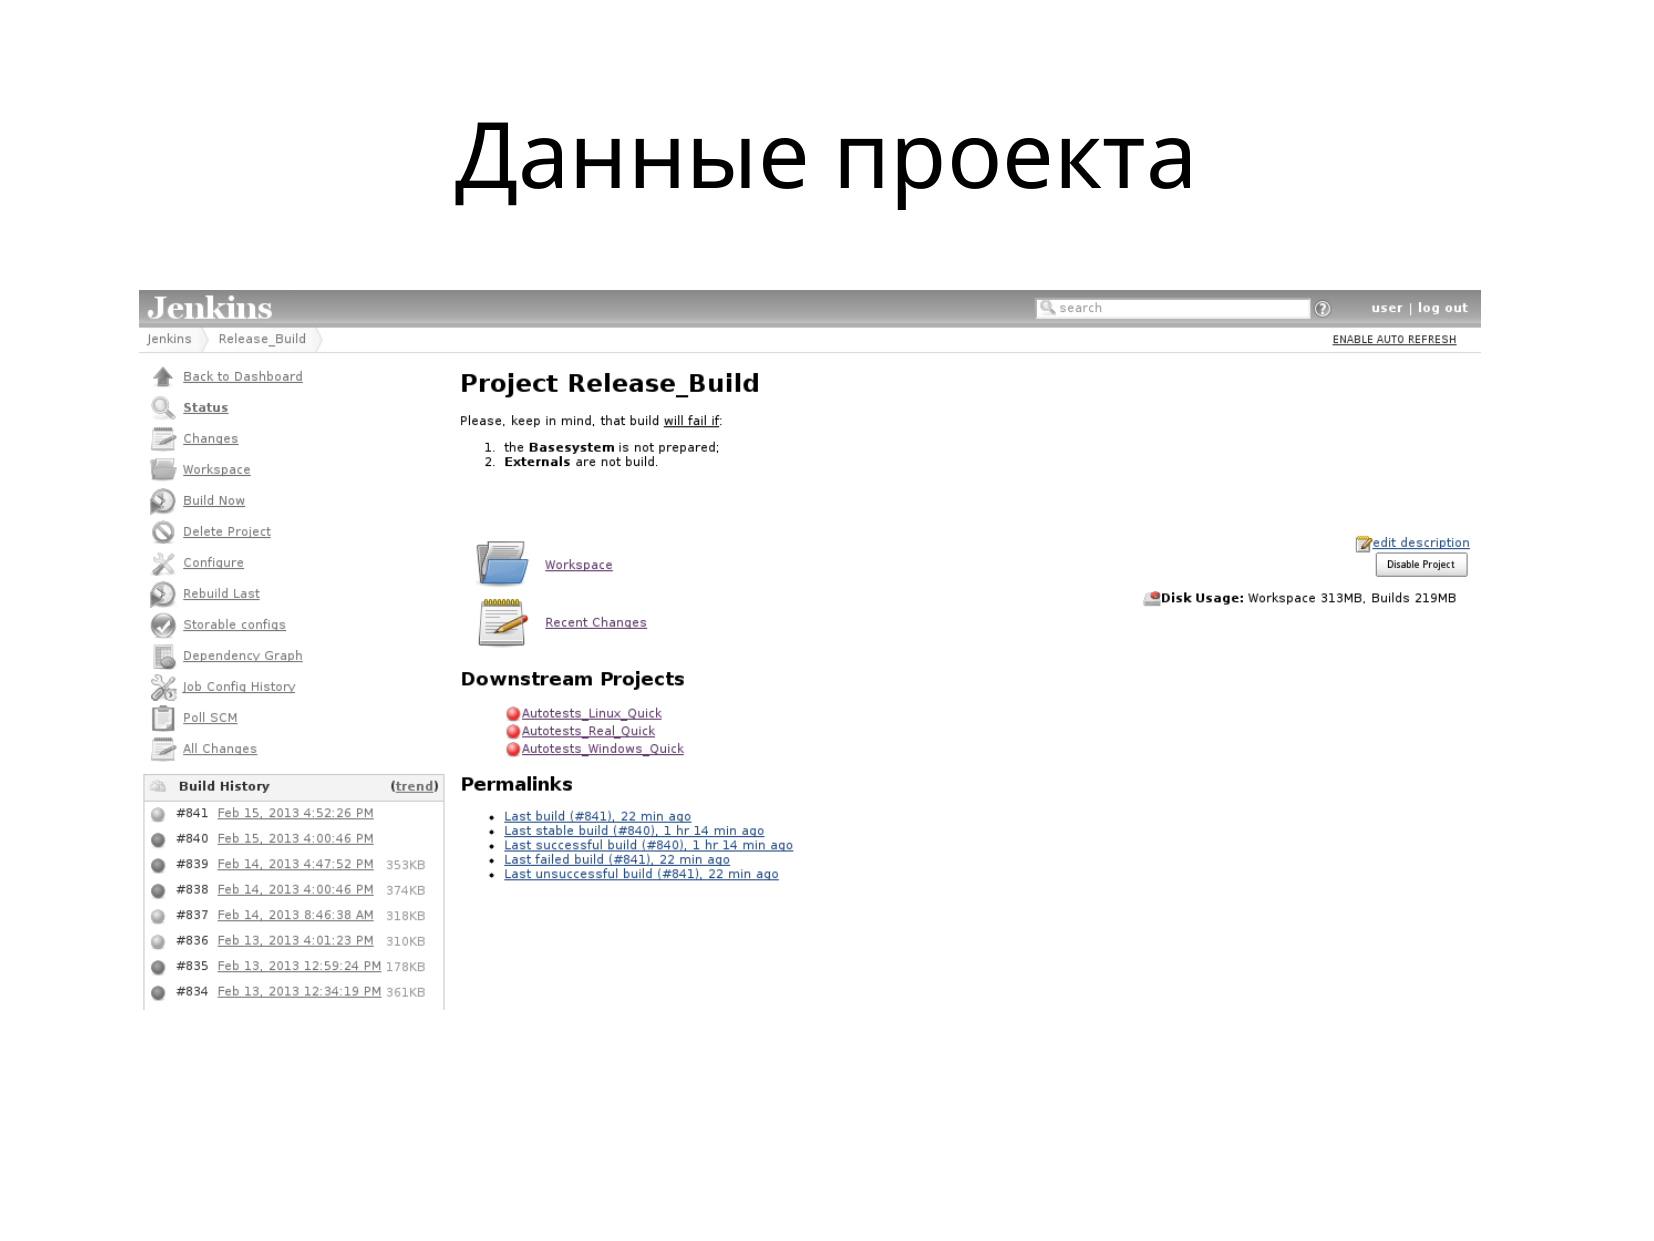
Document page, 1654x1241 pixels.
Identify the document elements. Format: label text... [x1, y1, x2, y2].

picture [139, 290, 1481, 1010]
title Данные проекта [82, 49, 1571, 257]
